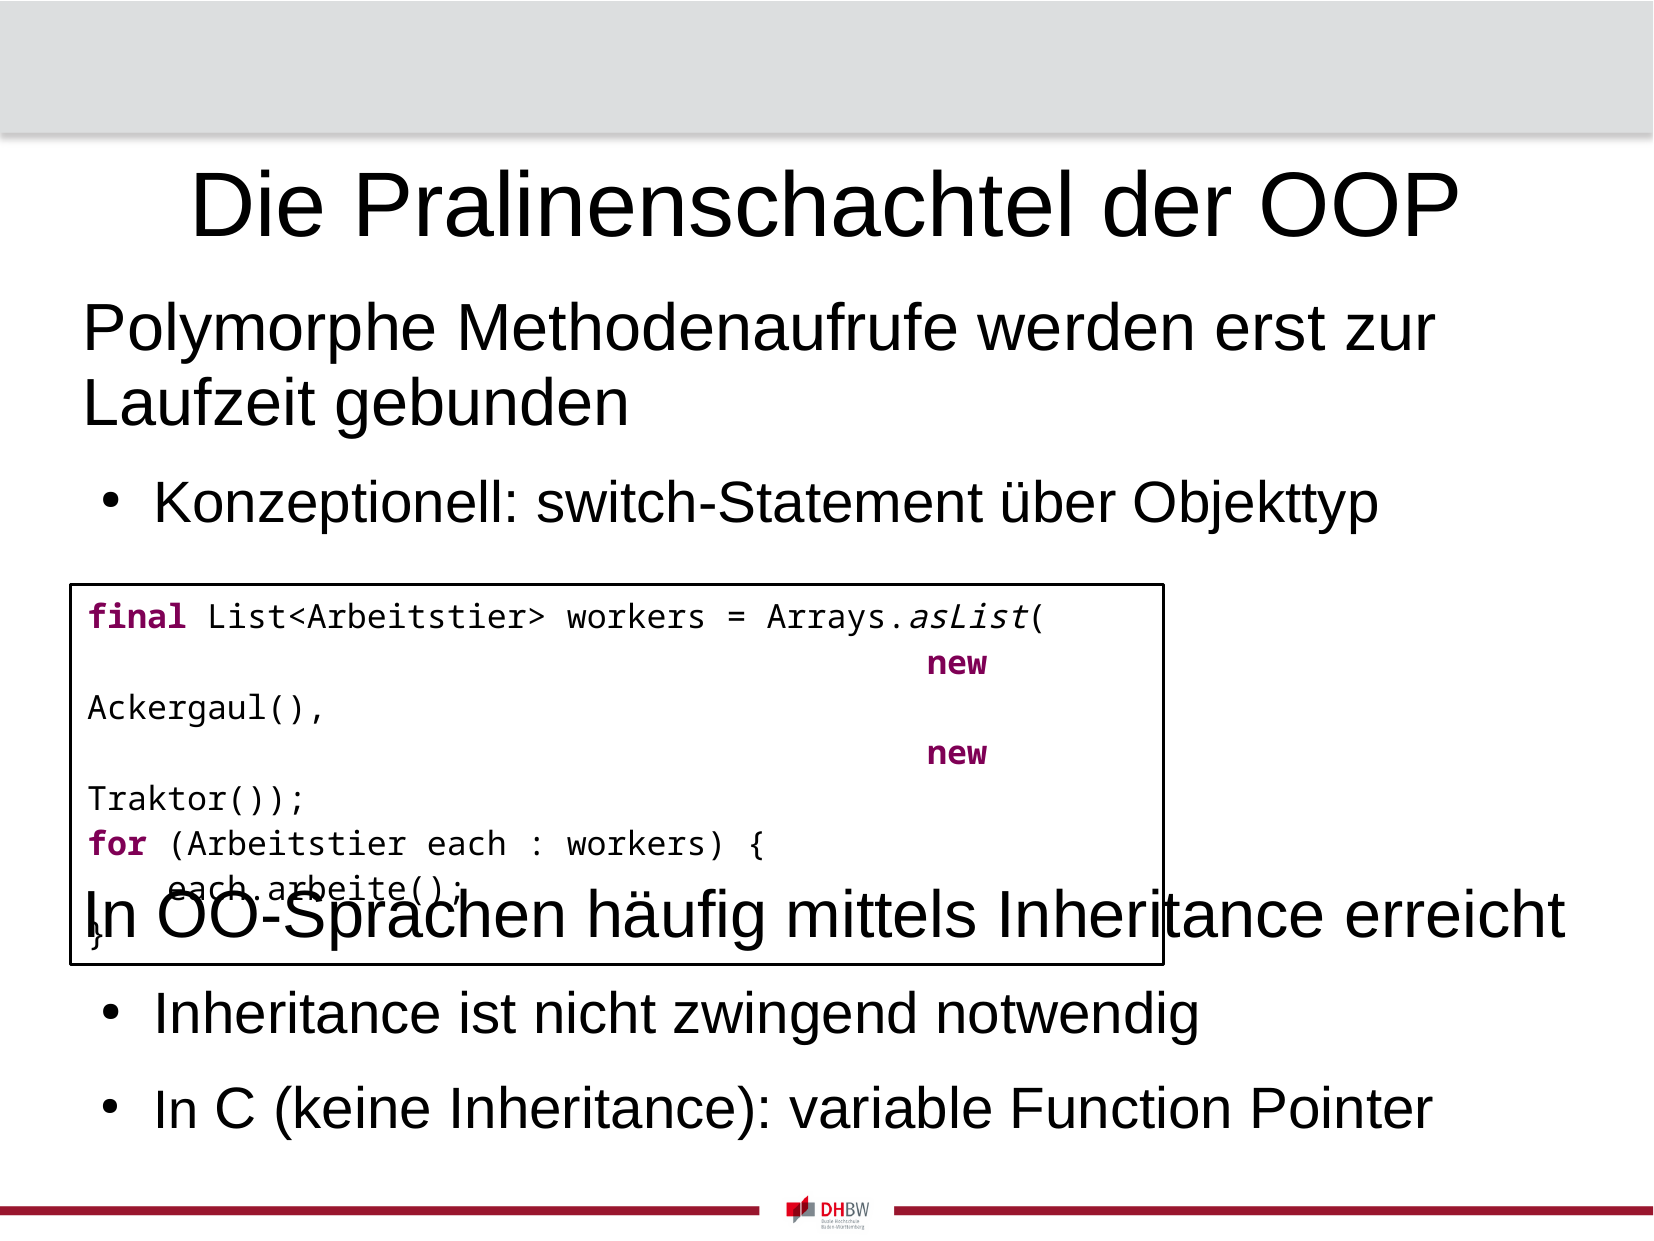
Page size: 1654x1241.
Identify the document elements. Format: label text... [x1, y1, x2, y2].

text_box final List<Arbeitstier> workers = Arrays.asList( new Ackergaul(), new Traktor()); for (Arbeitstier each : workers) { each.arbeite(); } [70, 584, 1164, 846]
list Polymorphe Methodenaufrufe werden erst zur Laufzeit gebunden Konzeptionell: switch-Statement über Objekttyp In OO-Sprachen häufig mittels Inheritance erreicht Inheritance ist nicht zwingend notwendig In C (keine Inheritance): variable Function Pointer [82, 846, 1162, 963]
picture [0, 1, 1654, 1237]
title Die Pralinenschachtel der OOP [82, 49, 1571, 257]
list Polymorphe Methodenaufrufe werden erst zur Laufzeit gebunden Konzeptionell: switch-Statement über Objekttyp In OO-Sprachen häufig mittels Inheritance erreicht Inheritance ist nicht zwingend notwendig In C (keine Inheritance): variable Function Pointer [82, 290, 1571, 1141]
